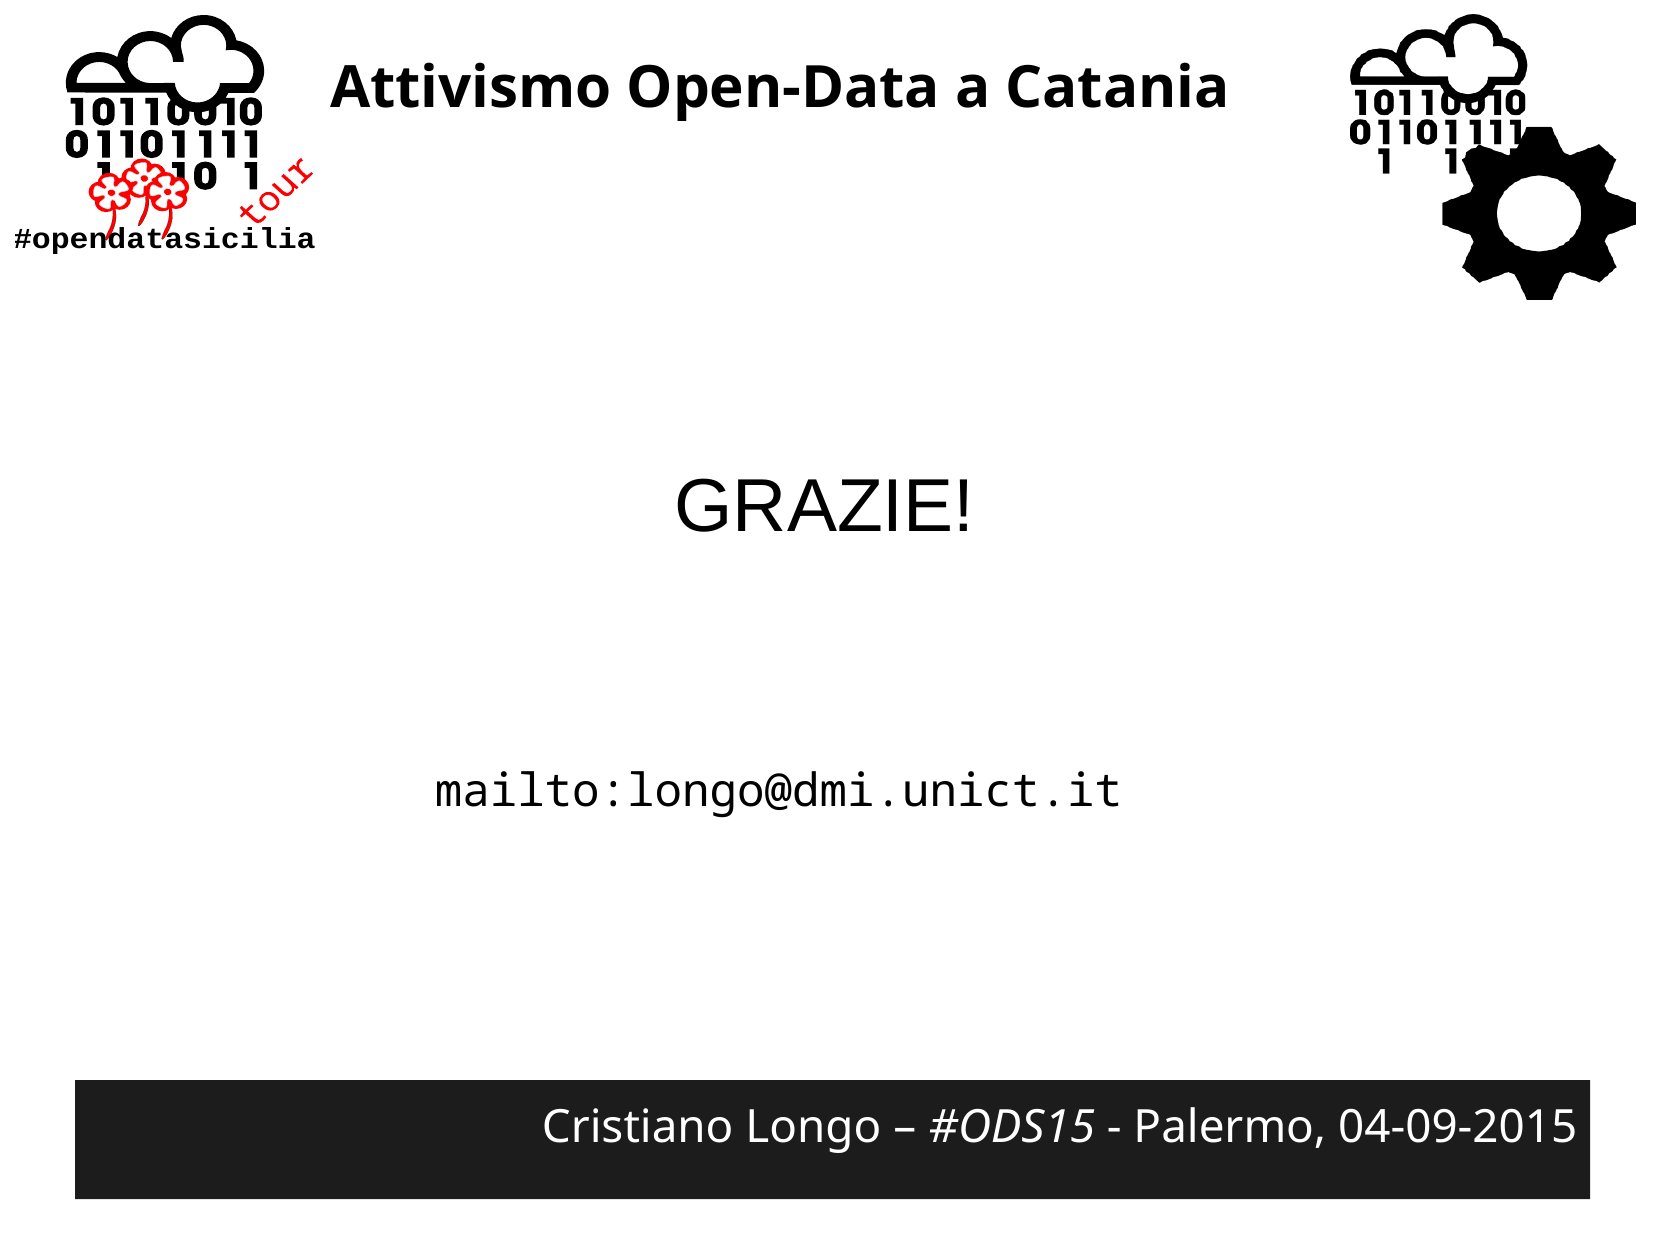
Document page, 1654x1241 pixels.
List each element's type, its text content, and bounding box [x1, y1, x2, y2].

text_box mailto:longo@dmi.unict.it [420, 750, 1516, 819]
list Cristiano Longo – #ODS15 - Palermo, 04-09-2015 [75, 1080, 1591, 1200]
text_box GRAZIE! [660, 456, 991, 556]
picture [1350, 14, 1636, 301]
list Attivismo Open-Data a Catania [330, 45, 1321, 166]
picture [15, 15, 316, 256]
